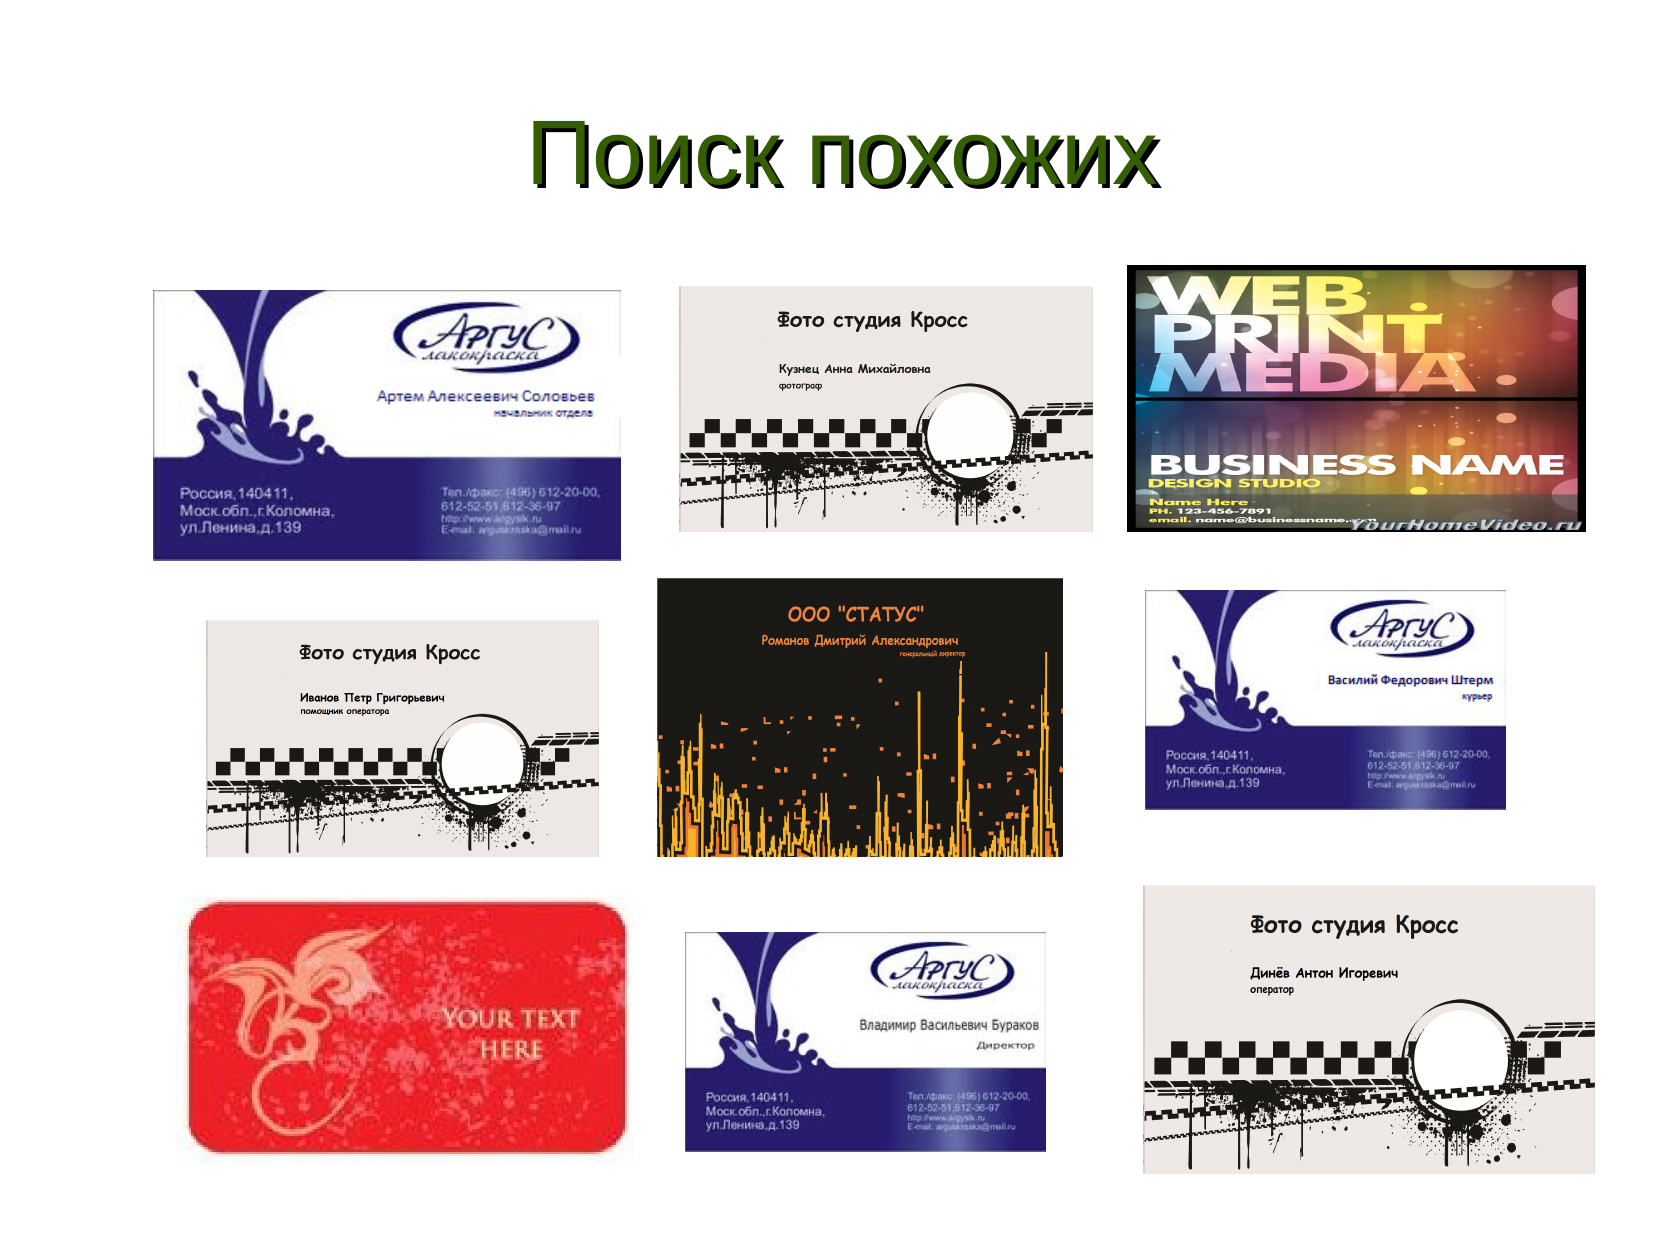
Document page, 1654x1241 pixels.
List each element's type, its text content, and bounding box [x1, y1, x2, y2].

picture [206, 620, 599, 857]
picture [1145, 590, 1506, 810]
picture [685, 932, 1046, 1152]
title Поиск похожих [82, 49, 1571, 257]
picture [1143, 885, 1595, 1174]
picture [177, 897, 634, 1164]
picture [657, 578, 1063, 857]
picture [679, 286, 1093, 532]
picture [1127, 265, 1586, 532]
picture [153, 290, 621, 562]
